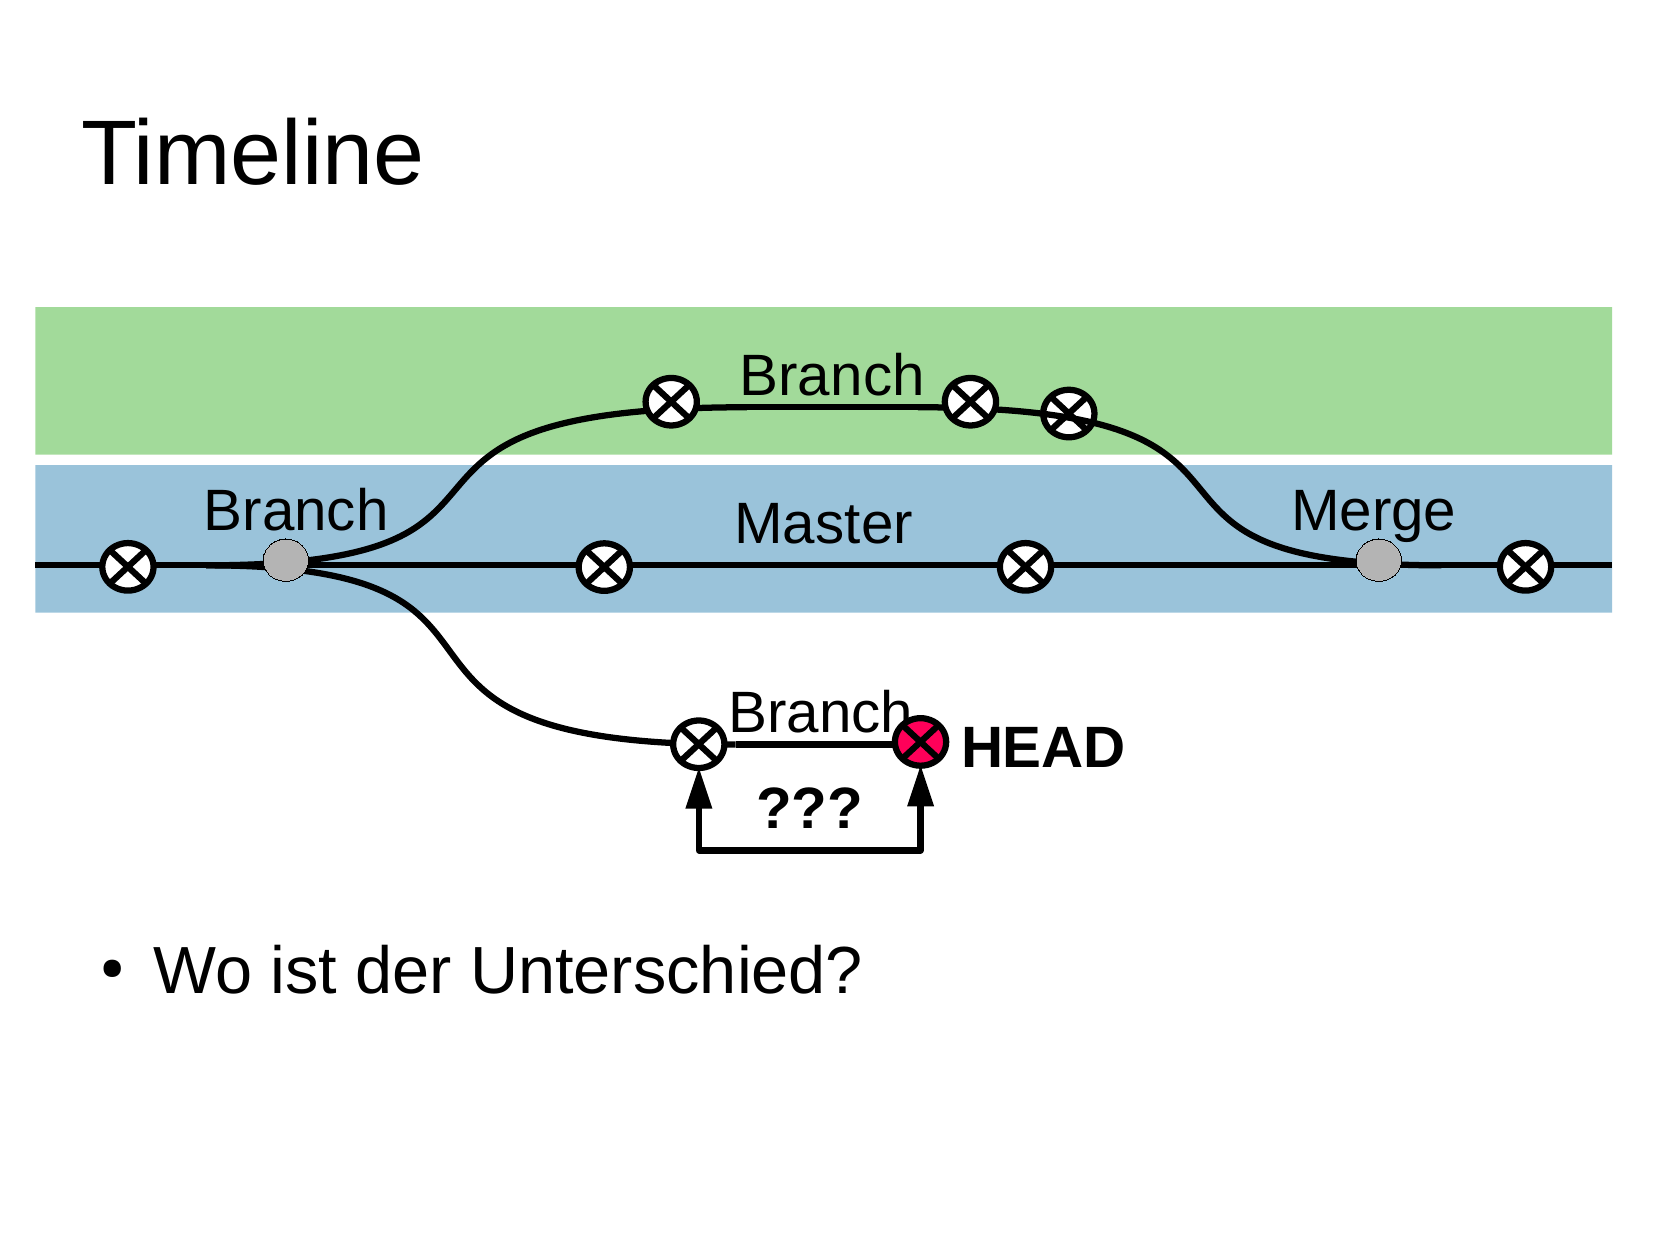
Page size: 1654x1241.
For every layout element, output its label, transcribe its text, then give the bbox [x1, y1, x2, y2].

text_box [894, 718, 946, 766]
text_box HEAD [946, 707, 1157, 798]
text_box Merge [1276, 470, 1533, 600]
text_box [35, 307, 1613, 455]
list Wo ist der Unterschied? [82, 933, 1571, 1140]
text_box [407, 465, 1613, 613]
text_box [35, 465, 472, 613]
title Timeline [81, 49, 1570, 257]
text_box Branch [189, 470, 446, 600]
text_box [263, 538, 309, 582]
text_box [673, 720, 725, 768]
